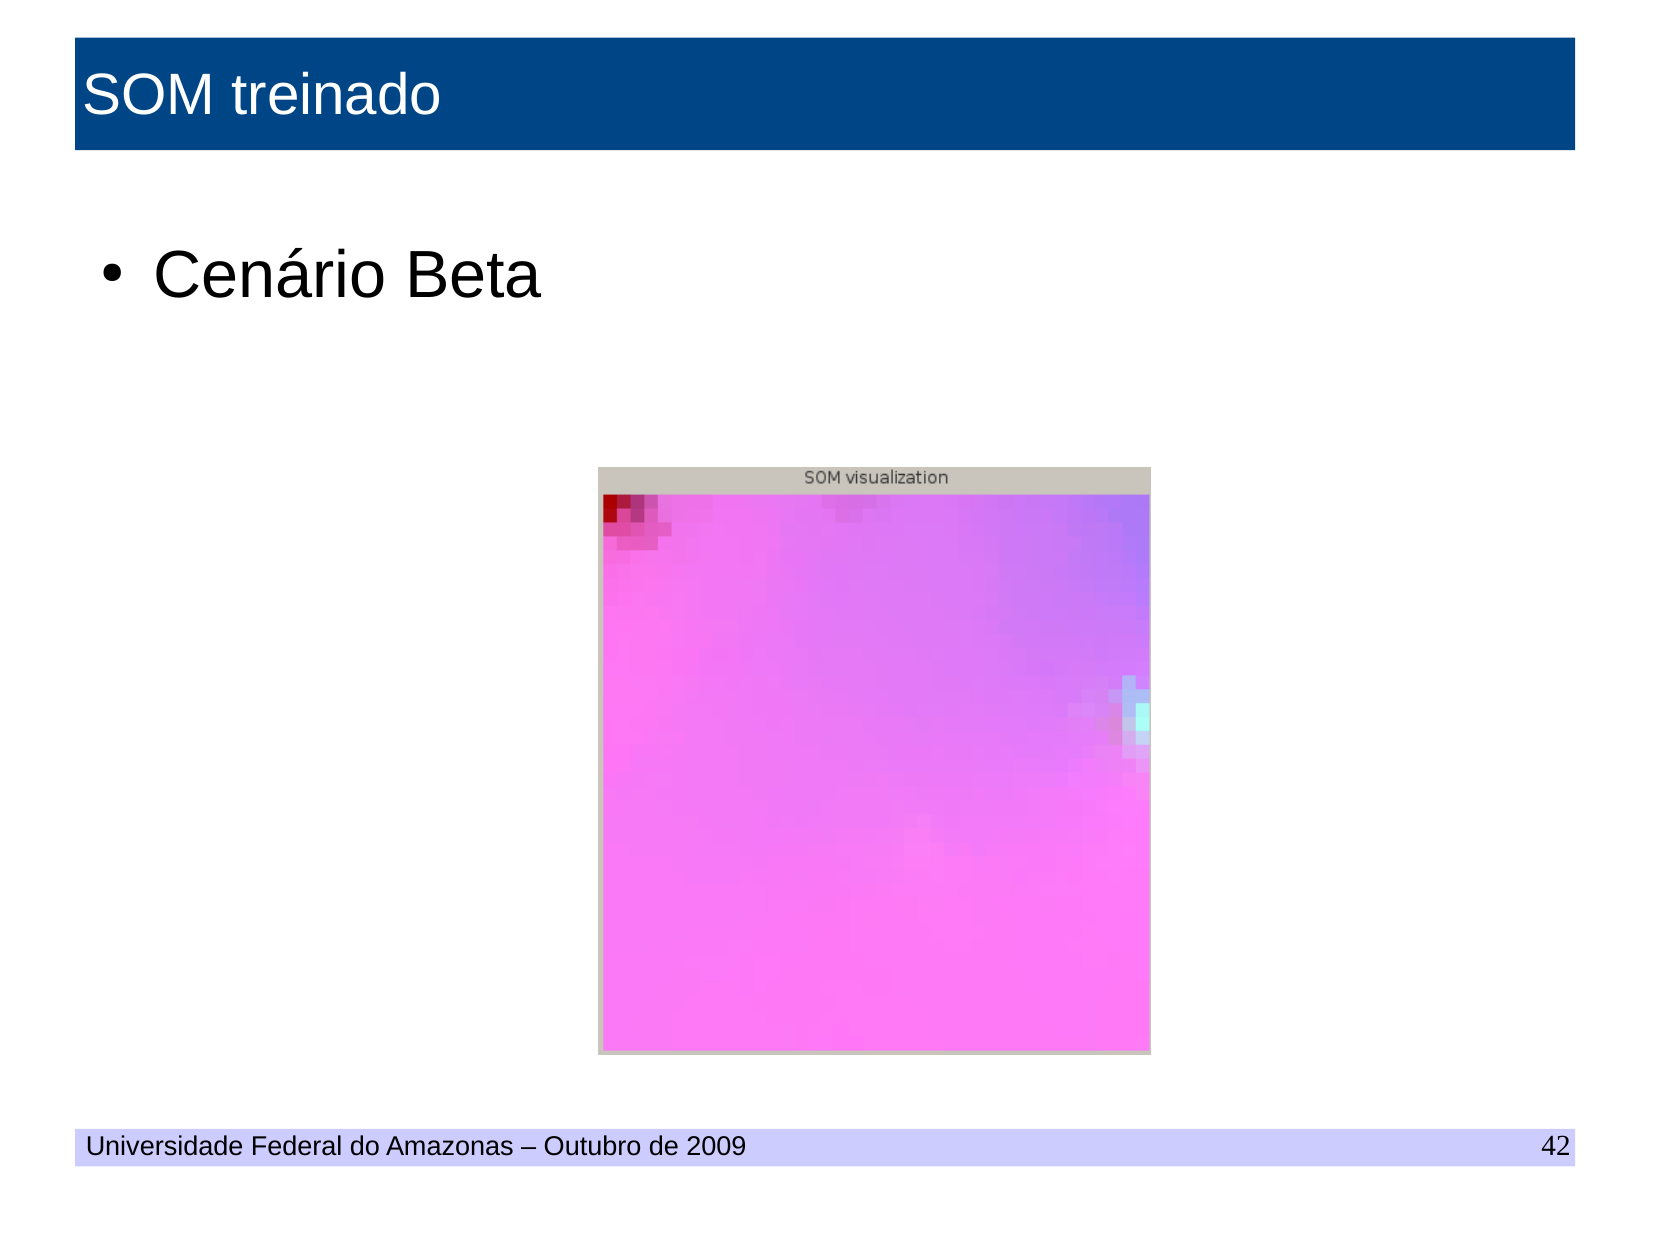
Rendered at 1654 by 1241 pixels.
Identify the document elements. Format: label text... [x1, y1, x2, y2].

list Cenário Beta [82, 237, 1571, 1056]
picture [598, 467, 1151, 1055]
title SOM treinado [82, 43, 1571, 145]
